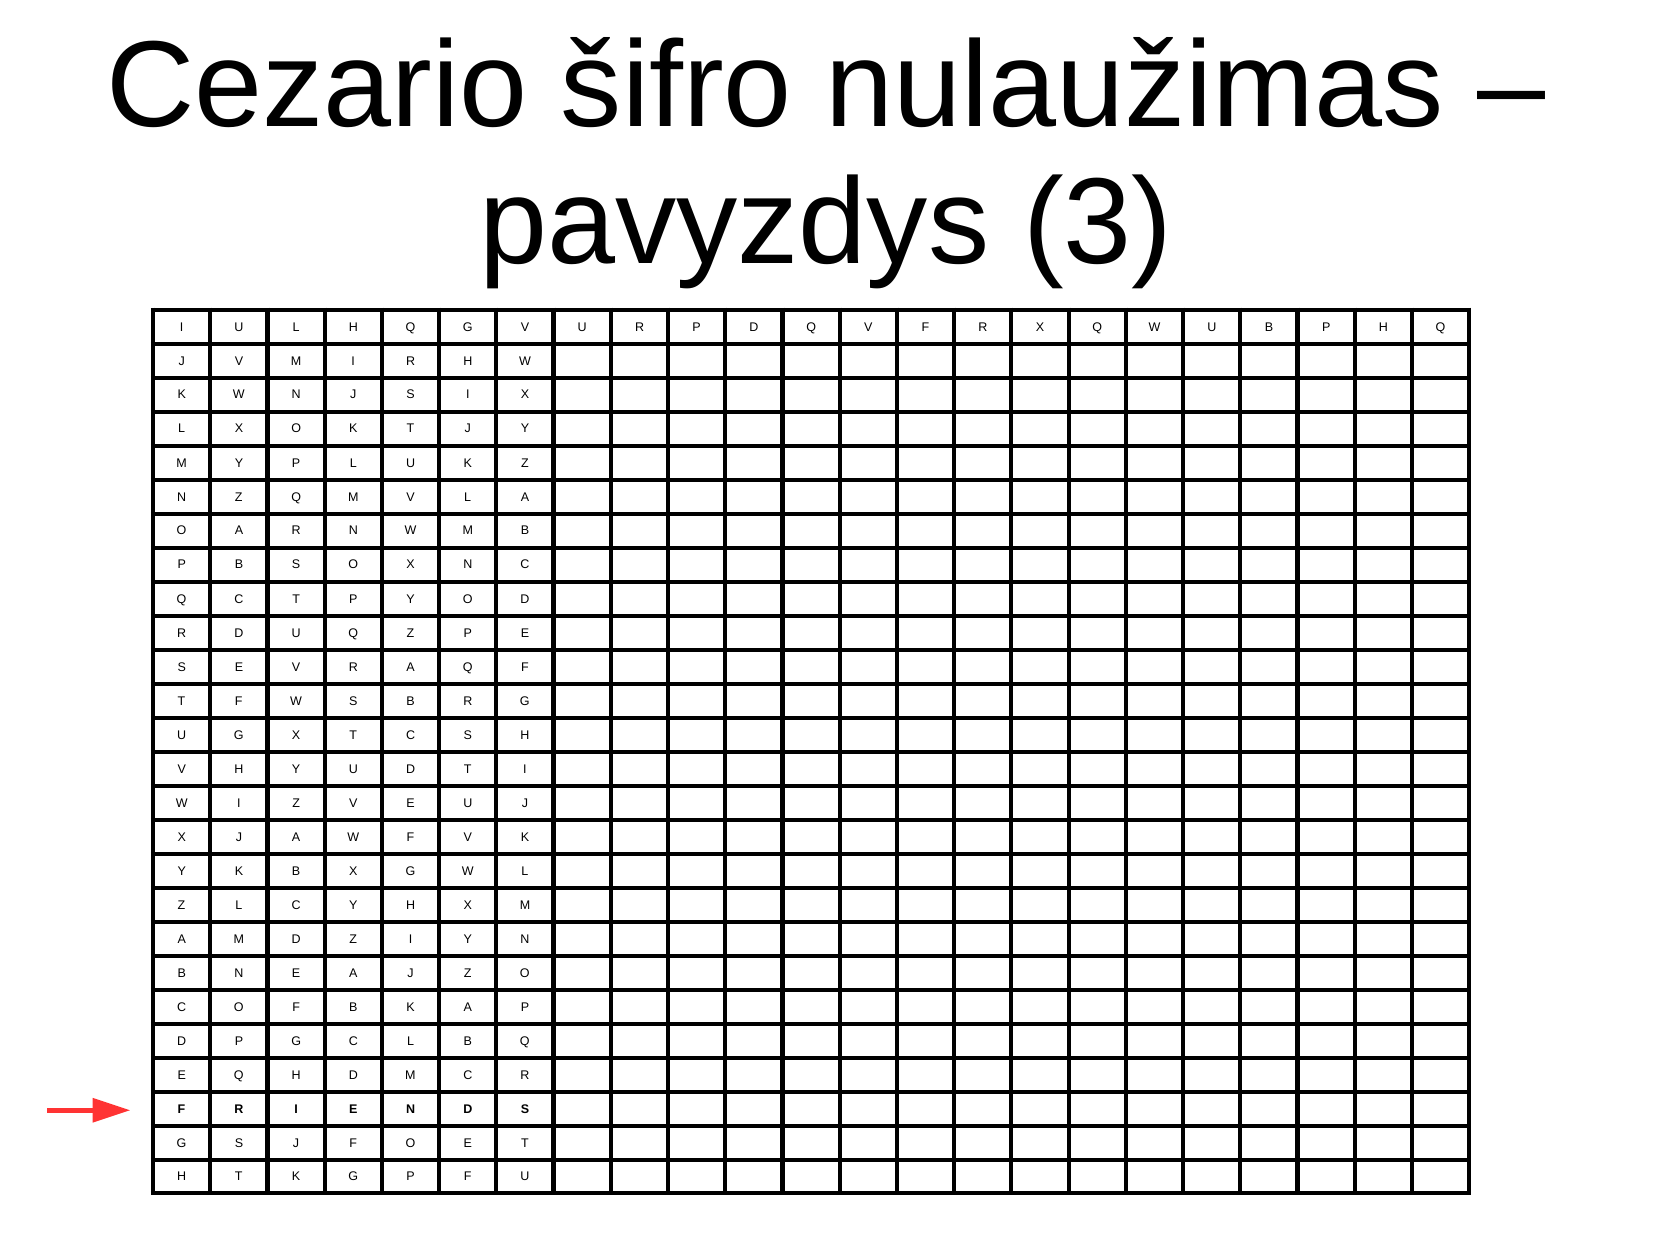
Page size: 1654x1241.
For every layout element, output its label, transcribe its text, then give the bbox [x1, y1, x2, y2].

table_cell F [212, 686, 265, 716]
table_cell [727, 1162, 780, 1191]
table_cell [1185, 516, 1238, 546]
table_cell K [498, 822, 551, 852]
table_cell [1414, 380, 1467, 410]
table_cell N [155, 482, 208, 512]
table_cell [1414, 856, 1467, 886]
table_cell I [498, 754, 551, 784]
table_cell [785, 958, 838, 988]
table_cell [670, 618, 723, 648]
table_cell [842, 550, 895, 580]
table_cell [670, 754, 723, 784]
table_cell [785, 686, 838, 716]
table_cell [556, 856, 609, 886]
table_cell W [498, 346, 551, 376]
table_cell [899, 720, 952, 750]
table_cell [1013, 856, 1067, 886]
table_cell [1300, 992, 1353, 1022]
table_cell R [212, 1094, 265, 1124]
table_cell T [327, 720, 380, 750]
table_cell [1013, 1128, 1067, 1158]
table_cell C [155, 992, 208, 1022]
table_cell [670, 686, 723, 716]
table_cell E [270, 958, 323, 988]
table_cell S [498, 1094, 551, 1124]
table_cell [956, 618, 1009, 648]
table_cell E [327, 1094, 380, 1124]
table_cell [1071, 992, 1124, 1022]
table_cell K [441, 448, 494, 478]
table_cell W [212, 380, 265, 410]
table_cell M [270, 346, 323, 376]
table_header P [1300, 312, 1353, 342]
table_cell [613, 1162, 666, 1191]
table_cell [1128, 618, 1181, 648]
table_cell [613, 652, 666, 682]
table_cell [556, 1128, 609, 1158]
table_header H [327, 312, 380, 342]
table_cell [727, 992, 780, 1022]
table_cell [1128, 448, 1181, 478]
table_cell [956, 448, 1009, 478]
table_cell W [155, 788, 208, 818]
table_cell [670, 958, 723, 988]
table_cell [1185, 584, 1238, 614]
table_cell [1357, 822, 1410, 852]
table_cell [1185, 1162, 1238, 1191]
table_cell E [212, 652, 265, 682]
table_cell [727, 380, 780, 410]
table_header Q [384, 312, 437, 342]
table_cell [1013, 1026, 1067, 1056]
table_cell D [212, 618, 265, 648]
table_cell J [498, 788, 551, 818]
table_cell N [441, 550, 494, 580]
table_cell [1300, 652, 1353, 682]
table_cell [785, 380, 838, 410]
table_cell R [498, 1060, 551, 1090]
table_cell [556, 448, 609, 478]
table_cell [1128, 482, 1181, 512]
table_header D [727, 312, 780, 342]
table_cell Y [212, 448, 265, 478]
table_cell [1128, 1162, 1181, 1191]
table_cell [1414, 584, 1467, 614]
table_cell [727, 1094, 780, 1124]
table_header V [842, 312, 895, 342]
table_cell K [155, 380, 208, 410]
table_header G [441, 312, 494, 342]
table_cell [1013, 720, 1067, 750]
table_cell [670, 380, 723, 410]
table_cell Y [270, 754, 323, 784]
table_cell K [212, 856, 265, 886]
table_cell P [155, 550, 208, 580]
table_cell V [384, 482, 437, 512]
table_cell [1242, 652, 1295, 682]
table_cell Q [212, 1060, 265, 1090]
table_cell I [212, 788, 265, 818]
table_cell [1414, 414, 1467, 444]
table_cell [1357, 958, 1410, 988]
table_cell S [384, 380, 437, 410]
table_cell [1300, 516, 1353, 546]
table_cell [1300, 754, 1353, 784]
table_cell [956, 482, 1009, 512]
table_cell [613, 414, 666, 444]
table_cell [842, 380, 895, 410]
table_cell H [155, 1162, 208, 1191]
table_cell P [384, 1162, 437, 1191]
table_cell [1185, 924, 1238, 954]
table_cell I [384, 924, 437, 954]
table_cell [1185, 414, 1238, 444]
table_cell [1013, 686, 1067, 716]
table_cell Y [384, 584, 437, 614]
table_cell [1071, 788, 1124, 818]
table_cell [842, 890, 895, 920]
table_cell N [270, 380, 323, 410]
table_cell [1300, 1162, 1353, 1191]
table_cell [556, 1026, 609, 1056]
table_cell [956, 924, 1009, 954]
table_cell [1242, 414, 1295, 444]
table_cell O [498, 958, 551, 988]
table_cell [556, 686, 609, 716]
table_cell [670, 720, 723, 750]
table_cell [727, 1060, 780, 1090]
table_cell [785, 788, 838, 818]
table_cell [1071, 1128, 1124, 1158]
table_cell [1185, 618, 1238, 648]
table_cell [899, 550, 952, 580]
table_cell H [384, 890, 437, 920]
table_cell [1300, 1094, 1353, 1124]
table_cell [899, 856, 952, 886]
table_cell [1185, 448, 1238, 478]
table_cell [1357, 516, 1410, 546]
table_cell A [498, 482, 551, 512]
table_cell [613, 754, 666, 784]
table_cell Q [155, 584, 208, 614]
table_cell M [212, 924, 265, 954]
table_cell M [441, 516, 494, 546]
table_cell [899, 788, 952, 818]
table_cell R [155, 618, 208, 648]
table_cell [1300, 720, 1353, 750]
table_header W [1128, 312, 1181, 342]
table_cell [727, 652, 780, 682]
table_cell G [498, 686, 551, 716]
table_cell [556, 754, 609, 784]
table_cell [785, 924, 838, 954]
table_cell [1071, 584, 1124, 614]
table_cell [727, 856, 780, 886]
table_cell [1013, 958, 1067, 988]
table_cell [670, 856, 723, 886]
table_cell [1357, 720, 1410, 750]
table_cell [1414, 448, 1467, 478]
table_cell [1128, 414, 1181, 444]
table_cell [1013, 754, 1067, 784]
table_cell [613, 1128, 666, 1158]
table_cell [1300, 856, 1353, 886]
table_cell [1013, 550, 1067, 580]
table_cell [727, 720, 780, 750]
table_cell A [384, 652, 437, 682]
table_cell L [327, 448, 380, 478]
table_header B [1242, 312, 1295, 342]
table_cell [670, 414, 723, 444]
table_cell [899, 958, 952, 988]
table_cell [670, 992, 723, 1022]
table_cell [1071, 1026, 1124, 1056]
table_cell T [212, 1162, 265, 1191]
table_cell Z [270, 788, 323, 818]
table_cell [1357, 890, 1410, 920]
table_cell [1242, 822, 1295, 852]
table_cell E [498, 618, 551, 648]
table_cell [1242, 856, 1295, 886]
table_cell [670, 1060, 723, 1090]
table_cell [1071, 380, 1124, 410]
table_cell S [441, 720, 494, 750]
table_cell Z [441, 958, 494, 988]
table_cell [956, 1094, 1009, 1124]
table_cell [1128, 822, 1181, 852]
table_cell [613, 958, 666, 988]
table_cell [556, 890, 609, 920]
table_header F [899, 312, 952, 342]
table_cell [1242, 958, 1295, 988]
table_cell [956, 754, 1009, 784]
table_cell [1071, 1162, 1124, 1191]
table_cell [1013, 822, 1067, 852]
table_cell E [441, 1128, 494, 1158]
table_cell O [270, 414, 323, 444]
table_cell [613, 380, 666, 410]
table_cell [1013, 380, 1067, 410]
table_cell [1414, 482, 1467, 512]
table_cell [1357, 856, 1410, 886]
table_cell I [441, 380, 494, 410]
table_cell [1013, 448, 1067, 478]
table_cell [842, 992, 895, 1022]
table_cell [1128, 346, 1181, 376]
table_cell [613, 1060, 666, 1090]
table_cell [785, 482, 838, 512]
table_cell R [384, 346, 437, 376]
table_cell [556, 618, 609, 648]
table_cell [1357, 1094, 1410, 1124]
table_cell [899, 618, 952, 648]
table_cell [556, 788, 609, 818]
table_cell [1128, 754, 1181, 784]
table_cell [956, 516, 1009, 546]
table_cell [1300, 890, 1353, 920]
table_cell U [441, 788, 494, 818]
table_cell [785, 584, 838, 614]
table_cell D [441, 1094, 494, 1124]
table_cell [1357, 652, 1410, 682]
table_cell [899, 346, 952, 376]
table_cell C [441, 1060, 494, 1090]
table_cell [956, 346, 1009, 376]
table_cell [613, 686, 666, 716]
table_cell V [212, 346, 265, 376]
table_cell M [384, 1060, 437, 1090]
table_cell [670, 346, 723, 376]
table_cell B [441, 1026, 494, 1056]
table_cell [1300, 482, 1353, 512]
table_cell [842, 414, 895, 444]
table_cell [1414, 652, 1467, 682]
table_cell L [212, 890, 265, 920]
table_cell [956, 414, 1009, 444]
table_cell [956, 720, 1009, 750]
table_cell [1185, 686, 1238, 716]
table_cell [1300, 1128, 1353, 1158]
table_cell [727, 1026, 780, 1056]
table_cell [727, 414, 780, 444]
table_cell Y [155, 856, 208, 886]
table_cell [556, 380, 609, 410]
table_cell [1242, 618, 1295, 648]
table_cell [1071, 686, 1124, 716]
table_cell [1185, 380, 1238, 410]
table_cell H [212, 754, 265, 784]
table_cell [899, 1128, 952, 1158]
table_cell Z [212, 482, 265, 512]
table_cell [556, 720, 609, 750]
table_cell [842, 720, 895, 750]
table_cell [1300, 550, 1353, 580]
table_cell [670, 1094, 723, 1124]
table_cell [1071, 516, 1124, 546]
table_cell Y [441, 924, 494, 954]
table_cell [670, 890, 723, 920]
table_cell A [270, 822, 323, 852]
table_cell [1071, 346, 1124, 376]
table_cell [1013, 584, 1067, 614]
table_cell [1242, 1026, 1295, 1056]
table_cell T [155, 686, 208, 716]
table_cell [1300, 414, 1353, 444]
table_cell [1071, 1094, 1124, 1124]
table_header R [956, 312, 1009, 342]
table_cell U [155, 720, 208, 750]
table_cell [1300, 584, 1353, 614]
table_cell Z [155, 890, 208, 920]
table_header L [270, 312, 323, 342]
table_cell [1185, 822, 1238, 852]
table_cell [842, 958, 895, 988]
table_cell B [498, 516, 551, 546]
table_cell [1013, 788, 1067, 818]
table_cell [956, 822, 1009, 852]
table_cell [842, 856, 895, 886]
table_cell G [155, 1128, 208, 1158]
table_cell [1414, 1026, 1467, 1056]
table_cell [1357, 380, 1410, 410]
table_cell X [327, 856, 380, 886]
table_cell [1071, 482, 1124, 512]
table_cell P [270, 448, 323, 478]
table_cell [1128, 1026, 1181, 1056]
table_cell G [327, 1162, 380, 1191]
table_cell [727, 686, 780, 716]
table_cell T [441, 754, 494, 784]
table_header X [1013, 312, 1067, 342]
table_cell [1185, 1128, 1238, 1158]
table_cell [899, 652, 952, 682]
table_cell [1071, 924, 1124, 954]
table_cell J [212, 822, 265, 852]
table_cell J [441, 414, 494, 444]
table_cell [956, 1026, 1009, 1056]
table_cell [1128, 584, 1181, 614]
table_cell [785, 346, 838, 376]
table_cell [1013, 516, 1067, 546]
table_cell [956, 652, 1009, 682]
table_cell [1357, 482, 1410, 512]
table_cell [727, 584, 780, 614]
table_cell [1357, 584, 1410, 614]
table_cell Y [498, 414, 551, 444]
table_cell [1013, 1060, 1067, 1090]
table_cell [956, 958, 1009, 988]
table_cell [1185, 1094, 1238, 1124]
table_cell [1242, 584, 1295, 614]
table_cell S [270, 550, 323, 580]
table_cell [956, 380, 1009, 410]
table_cell G [212, 720, 265, 750]
table_cell [1071, 720, 1124, 750]
table_cell Z [498, 448, 551, 478]
table_cell [1071, 822, 1124, 852]
table_cell N [384, 1094, 437, 1124]
table_cell Y [327, 890, 380, 920]
table_cell [842, 448, 895, 478]
table_cell [1242, 1128, 1295, 1158]
table_cell [1128, 992, 1181, 1022]
table_cell [1414, 618, 1467, 648]
table_cell [1242, 1094, 1295, 1124]
table_cell [1128, 924, 1181, 954]
table_cell G [270, 1026, 323, 1056]
table_header R [613, 312, 666, 342]
table_cell [1242, 516, 1295, 546]
table_cell L [384, 1026, 437, 1056]
table_cell [1414, 550, 1467, 580]
table_cell M [155, 448, 208, 478]
table_cell [1185, 958, 1238, 988]
table_cell [1414, 890, 1467, 920]
table_cell A [441, 992, 494, 1022]
table_cell [842, 754, 895, 784]
table_cell [1414, 346, 1467, 376]
table_cell C [384, 720, 437, 750]
table_cell X [384, 550, 437, 580]
table_cell B [270, 856, 323, 886]
table_cell [1242, 1162, 1295, 1191]
table_cell [670, 1026, 723, 1056]
table_cell I [270, 1094, 323, 1124]
table_cell [556, 1094, 609, 1124]
table_cell [1128, 550, 1181, 580]
table_cell [556, 992, 609, 1022]
table_cell Q [441, 652, 494, 682]
table_cell [1071, 652, 1124, 682]
table_cell [785, 1162, 838, 1191]
table_cell [556, 652, 609, 682]
table_header Q [1414, 312, 1467, 342]
table_cell C [270, 890, 323, 920]
table_cell [556, 822, 609, 852]
table_cell [1242, 890, 1295, 920]
table_cell [1013, 924, 1067, 954]
table_cell [785, 890, 838, 920]
table_cell [556, 1060, 609, 1090]
table_cell Q [270, 482, 323, 512]
table_cell [1414, 1060, 1467, 1090]
table_cell V [155, 754, 208, 784]
table_cell [1242, 686, 1295, 716]
table_cell [1414, 958, 1467, 988]
table_cell [1128, 856, 1181, 886]
table_cell [670, 584, 723, 614]
table_cell D [384, 754, 437, 784]
table_cell [1128, 686, 1181, 716]
table_cell [1071, 890, 1124, 920]
table_cell J [384, 958, 437, 988]
table_cell [842, 652, 895, 682]
table_cell [842, 482, 895, 512]
table_cell [956, 686, 1009, 716]
table_cell [842, 346, 895, 376]
table_cell [1300, 346, 1353, 376]
table_cell K [384, 992, 437, 1022]
table_cell [1357, 448, 1410, 478]
table_cell U [327, 754, 380, 784]
table_cell [727, 346, 780, 376]
table_cell [556, 584, 609, 614]
table_cell [956, 788, 1009, 818]
table_cell [1013, 414, 1067, 444]
table_cell [670, 652, 723, 682]
table_cell B [327, 992, 380, 1022]
table_cell [1357, 618, 1410, 648]
table_cell O [155, 516, 208, 546]
table_cell D [498, 584, 551, 614]
table_cell I [327, 346, 380, 376]
table_cell E [384, 788, 437, 818]
table_cell M [498, 890, 551, 920]
table_cell [727, 1128, 780, 1158]
table_cell [613, 618, 666, 648]
table_cell P [327, 584, 380, 614]
table_cell A [327, 958, 380, 988]
table_cell [1013, 1162, 1067, 1191]
table_cell [899, 380, 952, 410]
table_cell [1185, 890, 1238, 920]
table_cell X [212, 414, 265, 444]
table_cell [1185, 720, 1238, 750]
table_cell [842, 1162, 895, 1191]
table_cell [727, 754, 780, 784]
table_cell J [327, 380, 380, 410]
table_cell T [384, 414, 437, 444]
table_header I [155, 312, 208, 342]
table_cell [1128, 1128, 1181, 1158]
table_cell [785, 1094, 838, 1124]
table_cell [1242, 924, 1295, 954]
table_cell F [270, 992, 323, 1022]
table_cell [1185, 992, 1238, 1022]
table_cell X [270, 720, 323, 750]
table_cell [1242, 448, 1295, 478]
table_cell [842, 584, 895, 614]
table_cell [785, 1026, 838, 1056]
table_cell [613, 924, 666, 954]
table_cell [1128, 1060, 1181, 1090]
table_cell [556, 958, 609, 988]
table_cell [1185, 754, 1238, 784]
table_cell H [441, 346, 494, 376]
table_cell [670, 482, 723, 512]
table_cell L [441, 482, 494, 512]
table_cell [1071, 1060, 1124, 1090]
table_cell [1128, 720, 1181, 750]
table_cell [1300, 618, 1353, 648]
table_cell [842, 1060, 895, 1090]
table_cell [1300, 958, 1353, 988]
table_cell J [155, 346, 208, 376]
table_cell A [212, 516, 265, 546]
table_cell D [155, 1026, 208, 1056]
table_cell [899, 890, 952, 920]
table_cell [1414, 1094, 1467, 1124]
table_cell [1242, 720, 1295, 750]
table_cell [1185, 482, 1238, 512]
table_cell [727, 618, 780, 648]
table_cell T [270, 584, 323, 614]
table_cell [899, 1094, 952, 1124]
table_cell [956, 992, 1009, 1022]
table_cell B [384, 686, 437, 716]
table_cell [956, 584, 1009, 614]
table_cell A [155, 924, 208, 954]
table_cell Q [498, 1026, 551, 1056]
table_cell [842, 516, 895, 546]
table_cell D [270, 924, 323, 954]
table_cell [1013, 618, 1067, 648]
table_cell [556, 924, 609, 954]
table_cell [899, 584, 952, 614]
table_cell [785, 992, 838, 1022]
table_cell [727, 482, 780, 512]
table_cell [1185, 346, 1238, 376]
table_cell [899, 992, 952, 1022]
table_cell F [498, 652, 551, 682]
table_cell [1242, 1060, 1295, 1090]
table_cell [670, 924, 723, 954]
table_cell [899, 448, 952, 478]
table_cell [1357, 1026, 1410, 1056]
table_cell [785, 414, 838, 444]
table_cell [1357, 550, 1410, 580]
table_cell [1357, 788, 1410, 818]
table_cell [1242, 550, 1295, 580]
table_cell [1242, 346, 1295, 376]
table_cell U [270, 618, 323, 648]
table_cell [613, 856, 666, 886]
table_header Q [785, 312, 838, 342]
table_cell [1013, 1094, 1067, 1124]
table_cell [785, 516, 838, 546]
table_cell [556, 482, 609, 512]
table_cell [785, 618, 838, 648]
table_cell [556, 550, 609, 580]
table_cell P [441, 618, 494, 648]
table_cell [613, 448, 666, 478]
table_cell [899, 1060, 952, 1090]
table_cell [1128, 380, 1181, 410]
table_cell [899, 1026, 952, 1056]
table_cell [1357, 754, 1410, 784]
table_cell [785, 1060, 838, 1090]
table_cell R [270, 516, 323, 546]
table_cell [1242, 992, 1295, 1022]
table_cell [1128, 958, 1181, 988]
table_cell [956, 890, 1009, 920]
table_cell O [327, 550, 380, 580]
table_cell G [384, 856, 437, 886]
table_cell [1071, 856, 1124, 886]
table_cell [956, 1128, 1009, 1158]
table_cell F [327, 1128, 380, 1158]
table_cell U [498, 1162, 551, 1191]
table_cell [613, 788, 666, 818]
table_cell [1013, 652, 1067, 682]
table_cell K [270, 1162, 323, 1191]
table_header U [212, 312, 265, 342]
table_cell [956, 1060, 1009, 1090]
table_cell [1242, 754, 1295, 784]
table_cell [1300, 448, 1353, 478]
table_cell [613, 516, 666, 546]
table_header Q [1071, 312, 1124, 342]
table_cell C [498, 550, 551, 580]
table_header H [1357, 312, 1410, 342]
table_cell L [498, 856, 551, 886]
table_cell [613, 720, 666, 750]
table_cell S [155, 652, 208, 682]
table_cell [1071, 618, 1124, 648]
table_cell [1300, 788, 1353, 818]
table_cell [785, 550, 838, 580]
table_cell P [212, 1026, 265, 1056]
table_cell [1300, 924, 1353, 954]
table_cell [785, 1128, 838, 1158]
table_cell P [498, 992, 551, 1022]
table_cell [1185, 1026, 1238, 1056]
table_cell [785, 652, 838, 682]
table_header U [1185, 312, 1238, 342]
table_cell [842, 618, 895, 648]
table_cell X [441, 890, 494, 920]
table_cell [613, 1026, 666, 1056]
table_cell [1071, 448, 1124, 478]
table_cell K [327, 414, 380, 444]
table_cell [1185, 856, 1238, 886]
table_cell [670, 788, 723, 818]
table_cell [1128, 890, 1181, 920]
table_cell [670, 1162, 723, 1191]
table_cell [1357, 414, 1410, 444]
table_cell [727, 822, 780, 852]
table_cell T [498, 1128, 551, 1158]
table_cell Z [327, 924, 380, 954]
table_cell R [327, 652, 380, 682]
table_cell [956, 856, 1009, 886]
table_cell [613, 584, 666, 614]
table_cell [670, 516, 723, 546]
table_header P [670, 312, 723, 342]
table_cell W [327, 822, 380, 852]
table_cell [1414, 516, 1467, 546]
table_cell [727, 448, 780, 478]
table_cell [899, 482, 952, 512]
table_cell [899, 822, 952, 852]
table_cell N [327, 516, 380, 546]
table_cell B [155, 958, 208, 988]
table_cell [727, 788, 780, 818]
table_cell [727, 516, 780, 546]
table_cell H [498, 720, 551, 750]
table_cell [556, 346, 609, 376]
table_cell [842, 1094, 895, 1124]
table_cell [670, 550, 723, 580]
table_cell [1414, 1128, 1467, 1158]
table_cell [1013, 992, 1067, 1022]
table_cell O [441, 584, 494, 614]
table_cell [785, 822, 838, 852]
table_cell [1185, 652, 1238, 682]
table_cell D [327, 1060, 380, 1090]
table_cell S [327, 686, 380, 716]
table_cell N [498, 924, 551, 954]
table_cell [1300, 1026, 1353, 1056]
table_cell B [212, 550, 265, 580]
table_cell [1414, 686, 1467, 716]
table_cell [1128, 788, 1181, 818]
table_cell [1357, 1162, 1410, 1191]
table_cell [556, 414, 609, 444]
table_cell [1414, 754, 1467, 784]
table_cell [1357, 1128, 1410, 1158]
table_cell [1071, 550, 1124, 580]
table_cell [1357, 686, 1410, 716]
table_cell O [384, 1128, 437, 1158]
table_cell Z [384, 618, 437, 648]
table_cell [670, 1128, 723, 1158]
table_cell [1185, 1060, 1238, 1090]
table_cell F [384, 822, 437, 852]
table_cell X [155, 822, 208, 852]
table_cell [613, 550, 666, 580]
table_cell [727, 890, 780, 920]
table_cell [727, 924, 780, 954]
table_cell W [441, 856, 494, 886]
table_cell [1128, 516, 1181, 546]
table_cell [1242, 788, 1295, 818]
table_cell F [155, 1094, 208, 1124]
table_cell [1300, 1060, 1353, 1090]
table_cell [1414, 720, 1467, 750]
table_cell [727, 550, 780, 580]
table_cell [1242, 380, 1295, 410]
table_cell [1357, 924, 1410, 954]
table_cell [1128, 1094, 1181, 1124]
table_cell [842, 686, 895, 716]
table_cell [899, 754, 952, 784]
table_cell [842, 1128, 895, 1158]
table_cell [785, 856, 838, 886]
table_cell U [384, 448, 437, 478]
table_cell S [212, 1128, 265, 1158]
table_cell [1414, 788, 1467, 818]
table_cell [1242, 482, 1295, 512]
table_cell [613, 346, 666, 376]
table_cell F [441, 1162, 494, 1191]
table_cell [785, 754, 838, 784]
table_cell X [498, 380, 551, 410]
table_cell W [384, 516, 437, 546]
table_cell [785, 720, 838, 750]
table_cell [1414, 992, 1467, 1022]
table_cell Q [327, 618, 380, 648]
table_cell [1013, 346, 1067, 376]
table_cell M [327, 482, 380, 512]
table_cell [899, 516, 952, 546]
table_cell [899, 414, 952, 444]
table_cell [956, 550, 1009, 580]
table_cell N [212, 958, 265, 988]
table_cell [1300, 380, 1353, 410]
table_cell C [327, 1026, 380, 1056]
table_cell V [441, 822, 494, 852]
table_cell [613, 890, 666, 920]
table_cell V [327, 788, 380, 818]
table_cell [670, 822, 723, 852]
table_cell [613, 992, 666, 1022]
table_cell R [441, 686, 494, 716]
table_cell [613, 1094, 666, 1124]
table_cell [556, 1162, 609, 1191]
table_cell [727, 958, 780, 988]
table_cell [1128, 652, 1181, 682]
table_cell [899, 1162, 952, 1191]
table_cell [556, 516, 609, 546]
table_cell [899, 686, 952, 716]
table_cell [1300, 822, 1353, 852]
table_cell [1414, 924, 1467, 954]
table_cell [1071, 754, 1124, 784]
table_cell [613, 482, 666, 512]
table_cell [1185, 788, 1238, 818]
table_cell C [212, 584, 265, 614]
table_cell [1185, 550, 1238, 580]
table_cell [956, 1162, 1009, 1191]
table_cell [1071, 958, 1124, 988]
table_cell O [212, 992, 265, 1022]
table_cell [1357, 1060, 1410, 1090]
table_header U [556, 312, 609, 342]
title Cezario šifro nulaužimas – pavyzdys (3) [82, 16, 1571, 290]
table_cell [1414, 1162, 1467, 1191]
table_cell [1013, 890, 1067, 920]
table_cell J [270, 1128, 323, 1158]
table_cell W [270, 686, 323, 716]
table_cell [1414, 822, 1467, 852]
table_cell E [155, 1060, 208, 1090]
table_cell H [270, 1060, 323, 1090]
table_cell [1013, 482, 1067, 512]
table_cell V [270, 652, 323, 682]
table_cell [1300, 686, 1353, 716]
table_cell [670, 448, 723, 478]
table_cell [842, 1026, 895, 1056]
table_cell [899, 924, 952, 954]
table_header V [498, 312, 551, 342]
table_cell [613, 822, 666, 852]
table_cell [1071, 414, 1124, 444]
table_cell [785, 448, 838, 478]
table_cell [1357, 346, 1410, 376]
table_cell [1357, 992, 1410, 1022]
table_cell [842, 924, 895, 954]
table_cell [842, 788, 895, 818]
table_cell L [155, 414, 208, 444]
table_cell [842, 822, 895, 852]
